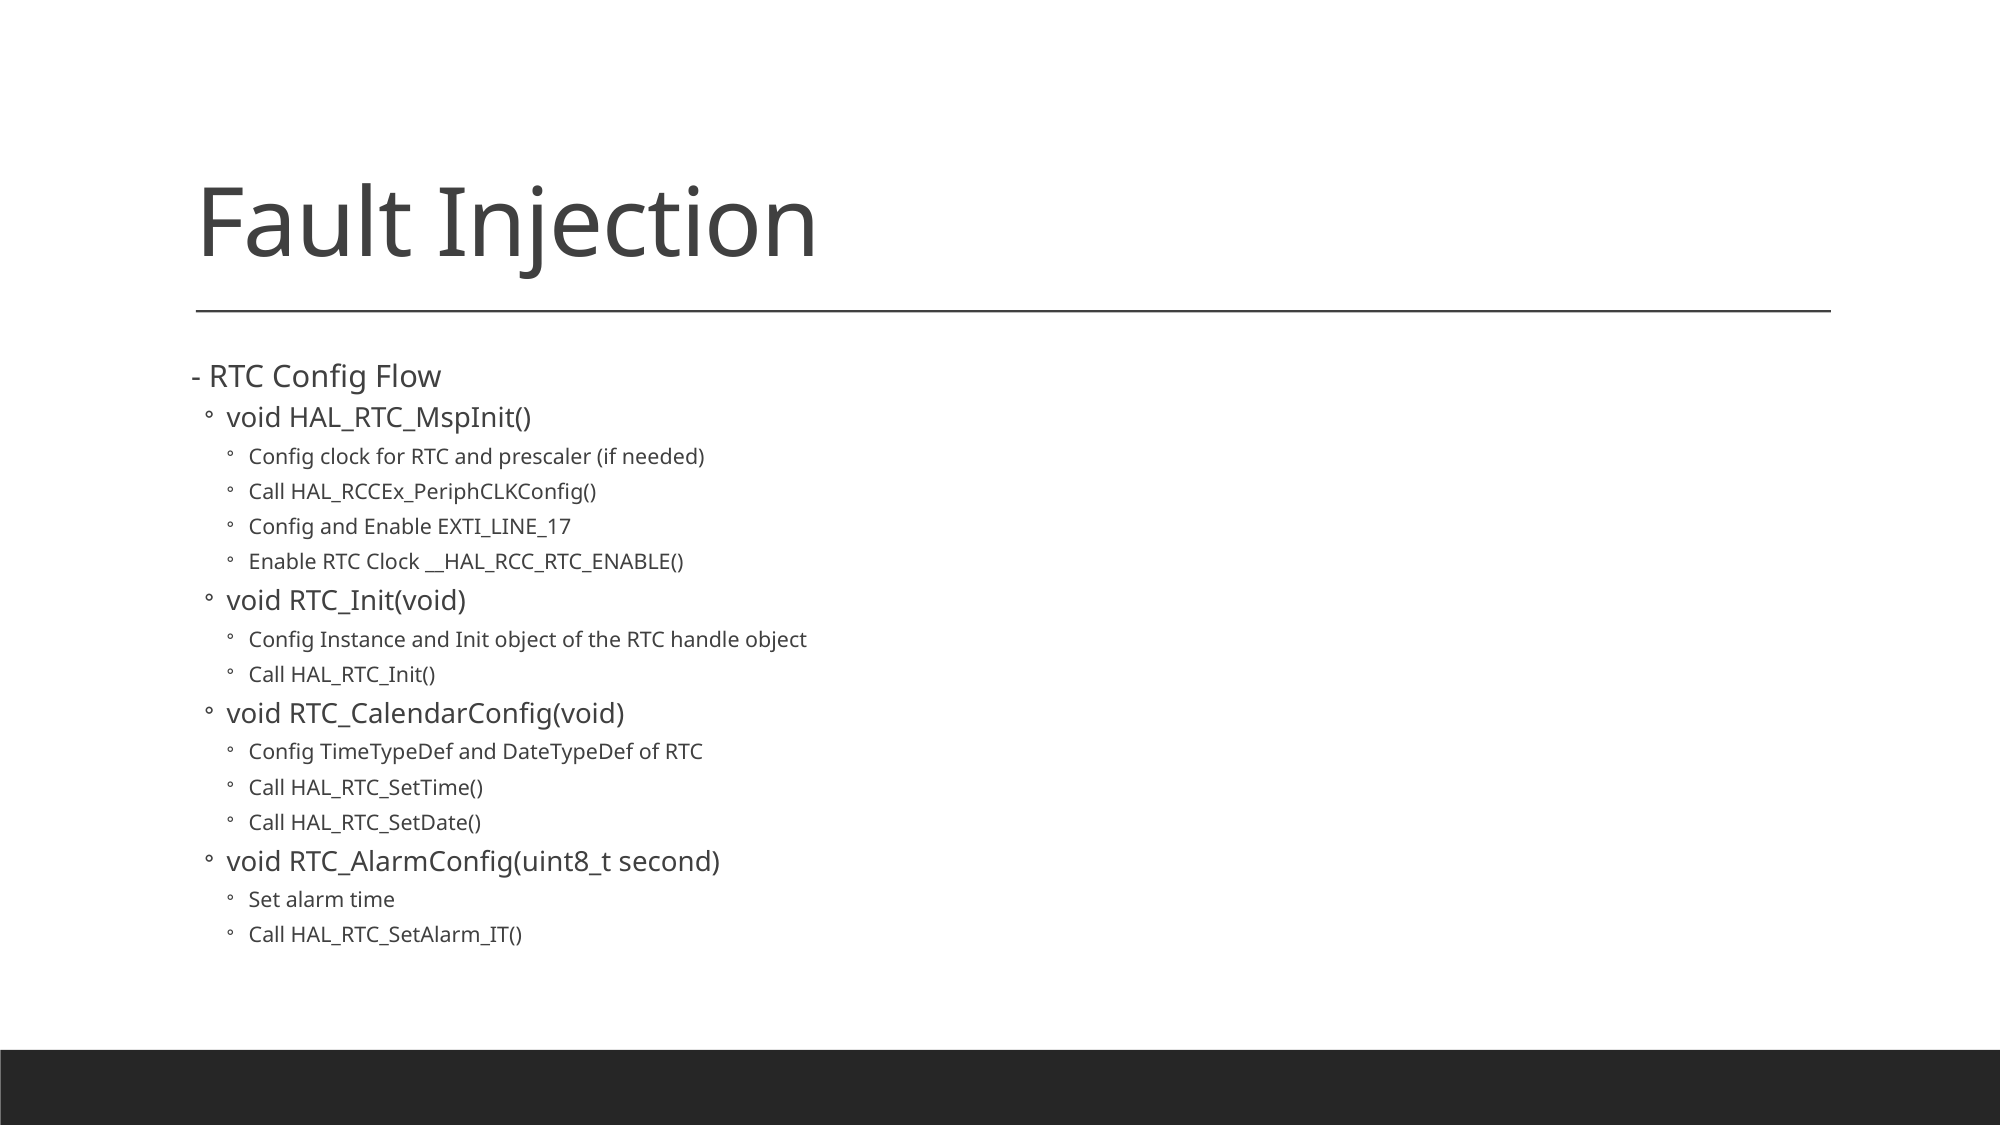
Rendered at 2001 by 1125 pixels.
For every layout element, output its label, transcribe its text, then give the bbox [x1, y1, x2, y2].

list - RTC Config Flow void HAL_RTC_MspInit() Config clock for RTC and prescaler (if needed) Call HAL_RCCEx_PeriphCLKConfig() Config and Enable EXTI_LINE_17 Enable RTC Clock __HAL_RCC_RTC_ENABLE() void RTC_Init(void) Config Instance and Init object of the RTC handle object Call HAL_RTC_Init() void RTC_CalendarConfig(void) Config TimeTypeDef and DateTypeDef of RTC Call HAL_RTC_SetTime() Call HAL_RTC_SetDate() void RTC_AlarmConfig(uint8_t second) Set alarm time Call HAL_RTC_SetAlarm_IT() [180, 345, 1830, 963]
title Fault Injection [180, 47, 1830, 285]
